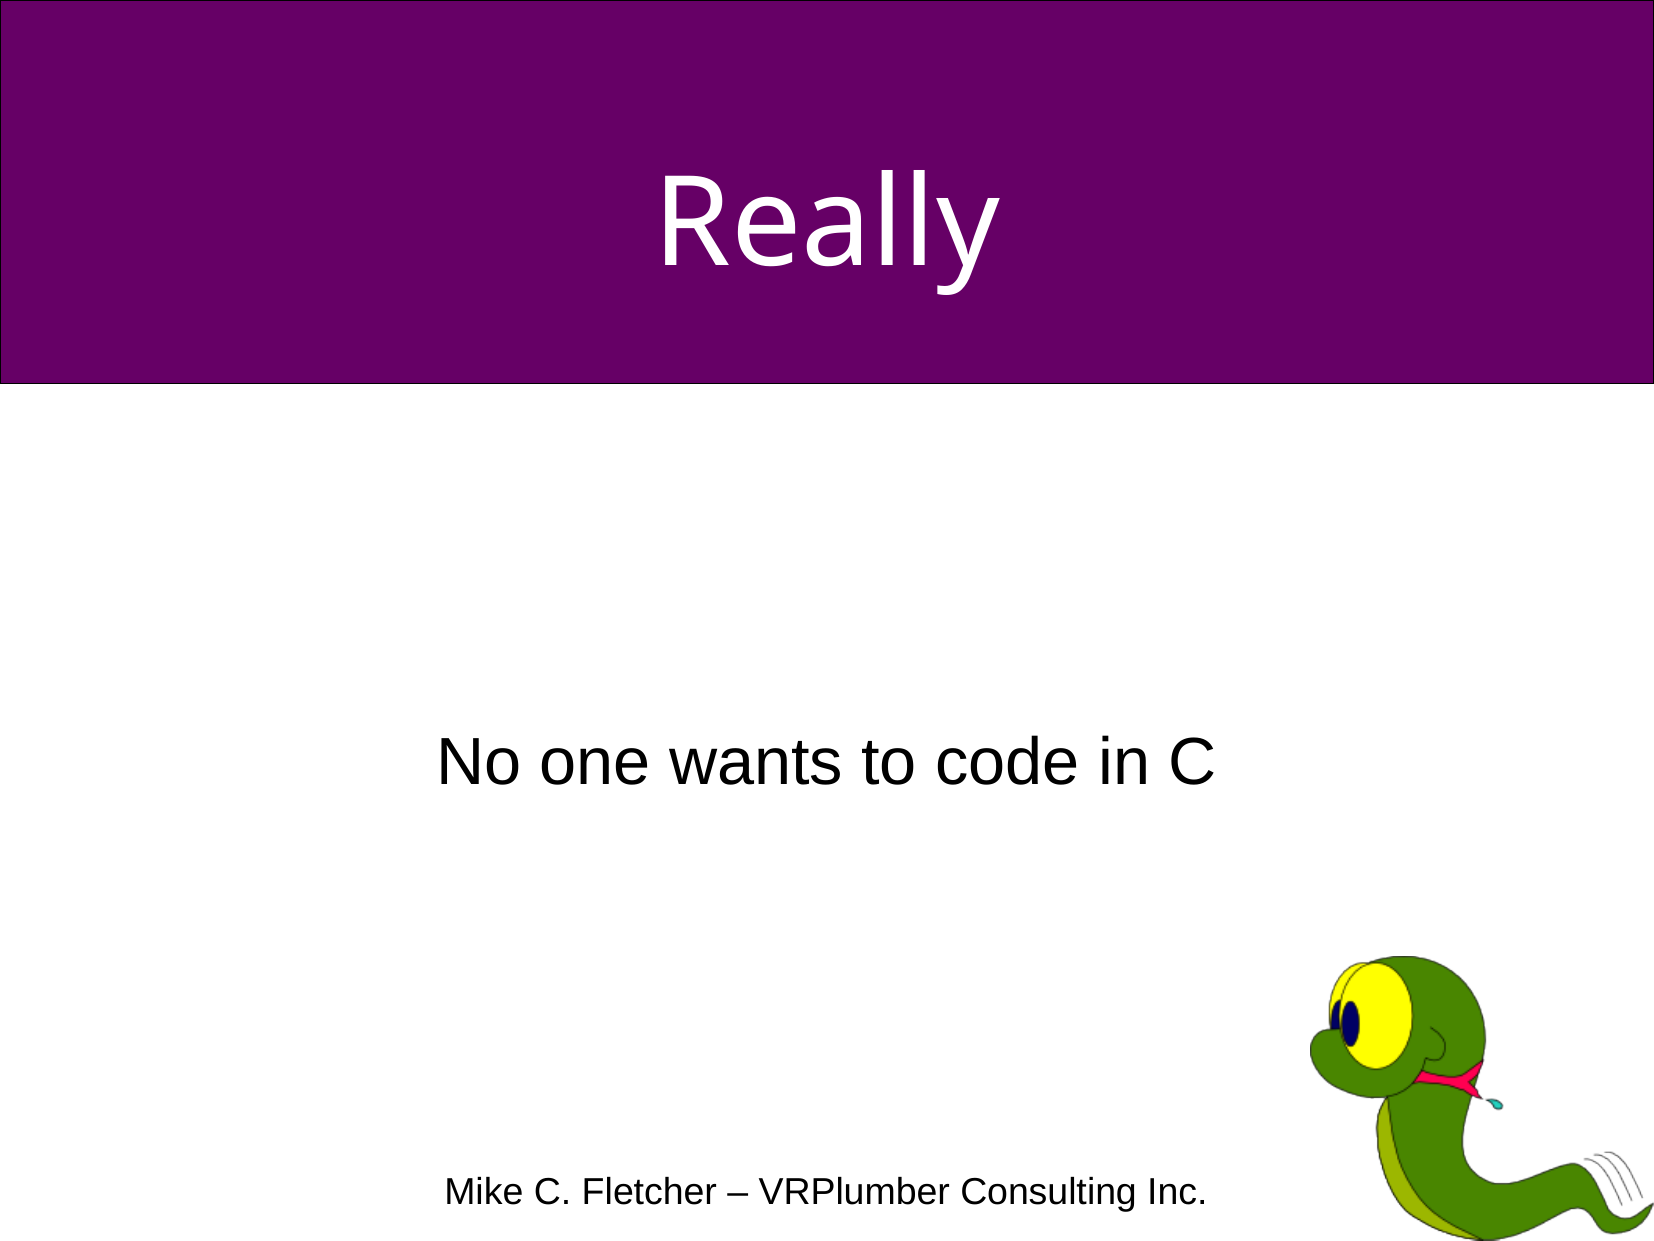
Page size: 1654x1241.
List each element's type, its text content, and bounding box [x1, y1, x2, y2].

title Really [82, 56, 1571, 377]
picture [1310, 956, 1654, 1241]
subtitle No one wants to code in C [82, 420, 1571, 1102]
